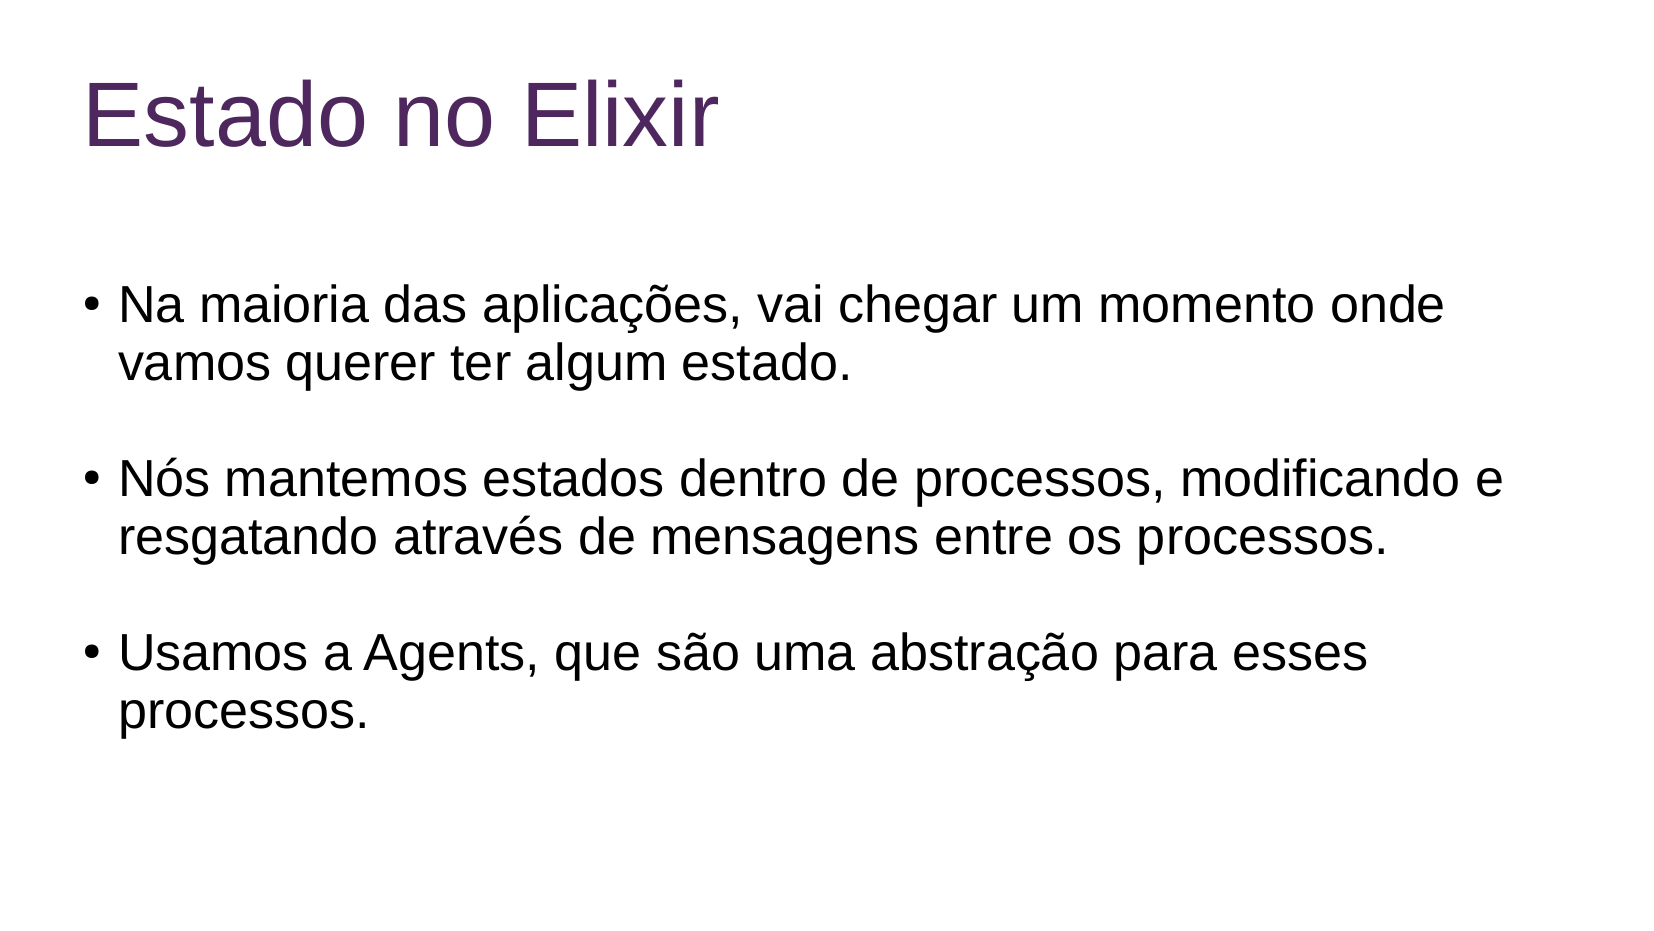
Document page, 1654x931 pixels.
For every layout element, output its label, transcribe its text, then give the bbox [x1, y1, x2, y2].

text_box Na maioria das aplicações, vai chegar um momento onde vamos querer ter algum estado. Nós mantemos estados dentro de processos, modificando e resgatando através de mensagens entre os processos. Usamos a Agents, que são uma abstração para esses processos. [82, 217, 1571, 856]
title Estado no Elixir [82, 37, 1571, 193]
